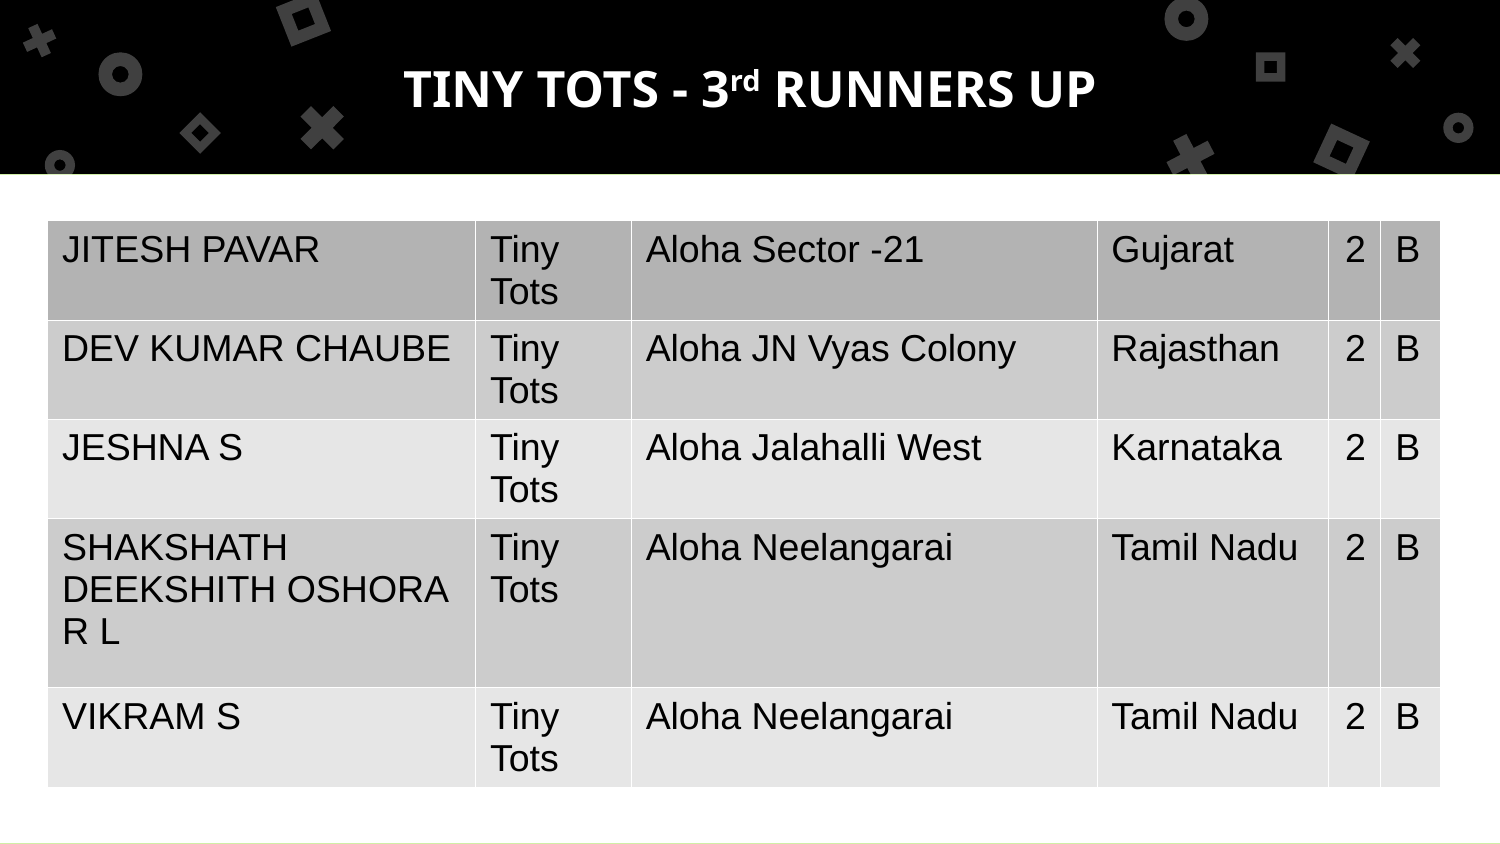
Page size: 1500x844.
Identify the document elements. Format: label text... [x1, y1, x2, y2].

table_cell SHAKSHATH DEEKSHITH OSHORA R L [48, 519, 475, 687]
table_header JITESH PAVAR [48, 221, 475, 320]
table_cell JESHNA S [48, 420, 475, 518]
table_cell Aloha Neelangarai [632, 688, 1097, 787]
table_cell B [1381, 321, 1440, 419]
table_cell DEV KUMAR CHAUBE [48, 321, 475, 419]
table_cell Tiny Tots [476, 519, 631, 687]
table_header Aloha Sector -21 [632, 221, 1097, 320]
table_cell 2 [1329, 420, 1380, 518]
table_cell VIKRAM S [48, 688, 475, 787]
table_cell Tamil Nadu [1098, 519, 1328, 687]
table_header Gujarat [1098, 221, 1328, 320]
table_cell Tiny Tots [476, 321, 631, 419]
table_header 2 [1329, 221, 1380, 320]
table_cell 2 [1329, 321, 1380, 419]
table_cell 2 [1329, 688, 1380, 787]
table_cell Aloha Neelangarai [632, 519, 1097, 687]
table_cell Aloha JN Vyas Colony [632, 321, 1097, 419]
table_cell Karnataka [1098, 420, 1328, 518]
table_cell B [1381, 420, 1440, 518]
text_box TINY TOTS - 3rd RUNNERS UP [75, 0, 1425, 175]
table_cell B [1381, 519, 1440, 687]
table_cell B [1381, 688, 1440, 787]
table_header B [1381, 221, 1440, 320]
table_header Tiny Tots [476, 221, 631, 320]
table_cell 2 [1329, 519, 1380, 687]
table_cell Aloha Jalahalli West [632, 420, 1097, 518]
table_cell Tiny Tots [476, 420, 631, 518]
table_cell Rajasthan [1098, 321, 1328, 419]
table_cell Tamil Nadu [1098, 688, 1328, 787]
table_cell Tiny Tots [476, 688, 631, 787]
